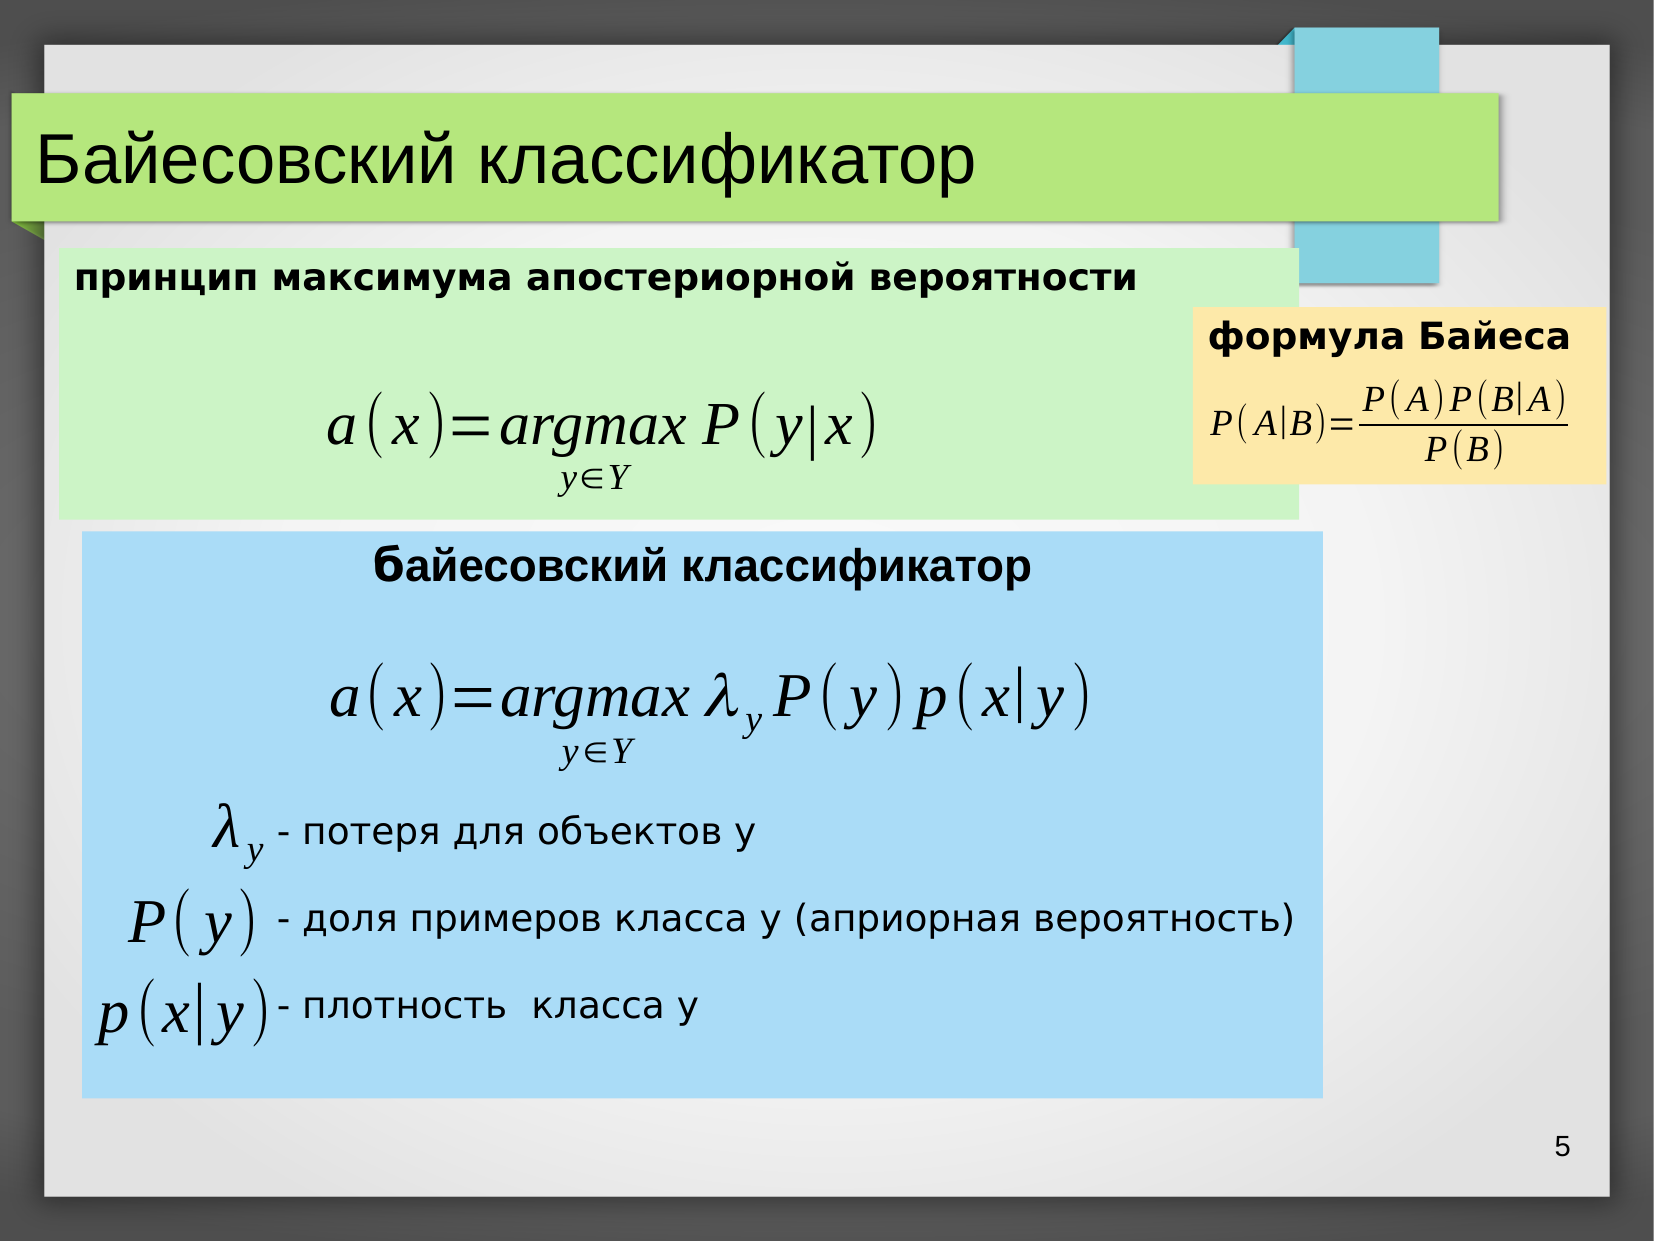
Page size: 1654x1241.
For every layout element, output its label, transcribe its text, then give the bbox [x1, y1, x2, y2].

title Байесовский классификатор [35, 118, 1489, 199]
text_box формула Байеса [1192, 307, 1607, 485]
picture [0, 0, 1654, 1241]
text_box байесовский классификатор - потеря для объектов y - доля примеров класса y (априорная вероятность) - плотность класса y [82, 531, 1323, 1099]
text_box принцип максимума апостериорной вероятности [59, 248, 1300, 520]
chart [118, 885, 266, 961]
chart [321, 660, 1099, 772]
chart [1204, 377, 1573, 472]
chart [318, 389, 887, 502]
chart [202, 791, 273, 870]
chart [85, 976, 278, 1052]
